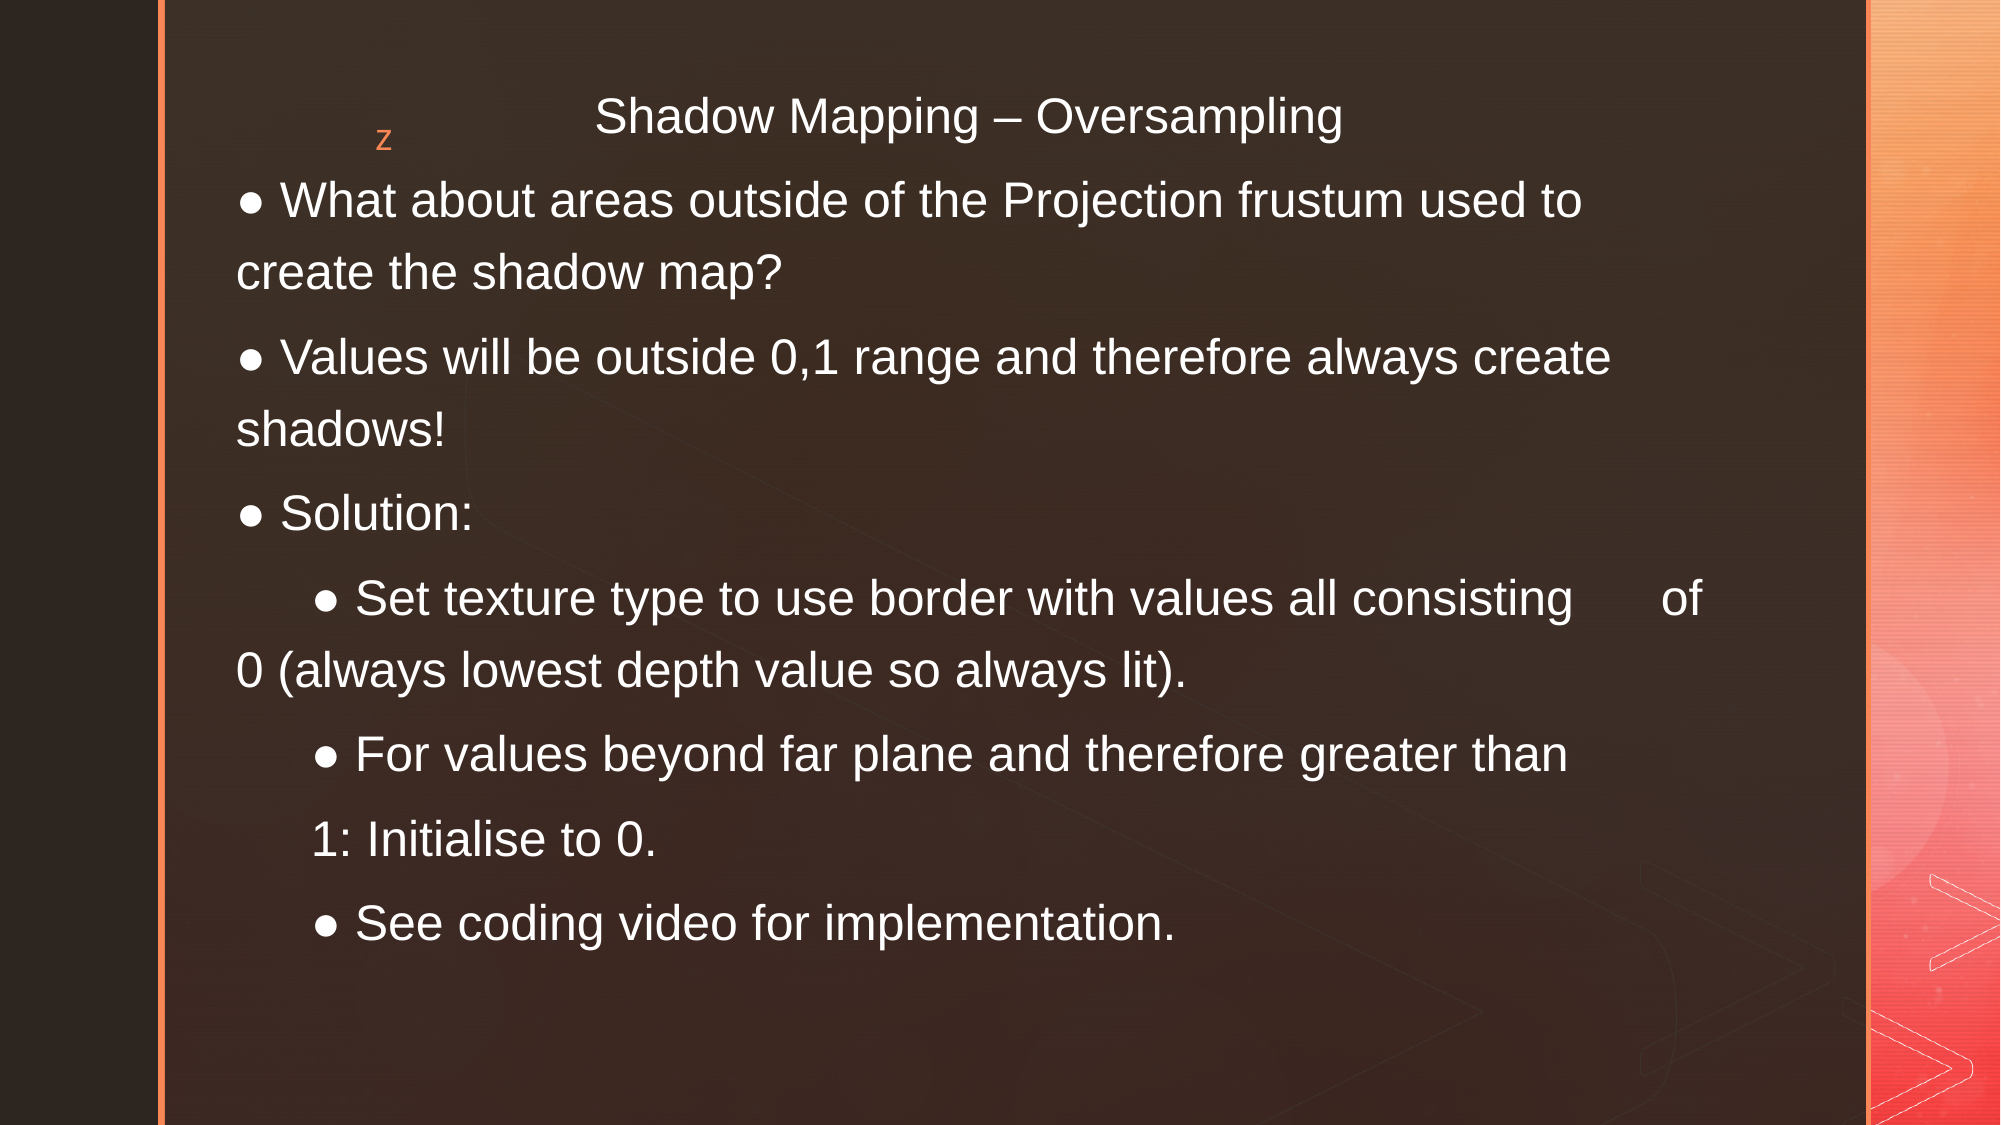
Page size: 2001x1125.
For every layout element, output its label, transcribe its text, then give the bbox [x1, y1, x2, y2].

list Shadow Mapping – Oversampling ● What about areas outside of the Projection frustum used to create the shadow map? ● Values will be outside 0,1 range and therefore always create shadows! ● Solution: ● Set texture type to use border with values all consisting of 0 (always lowest depth value so always lit). ● For values beyond far plane and therefore greater than 1: Initialise to 0. ● See coding video for implementation. [218, 29, 1734, 993]
